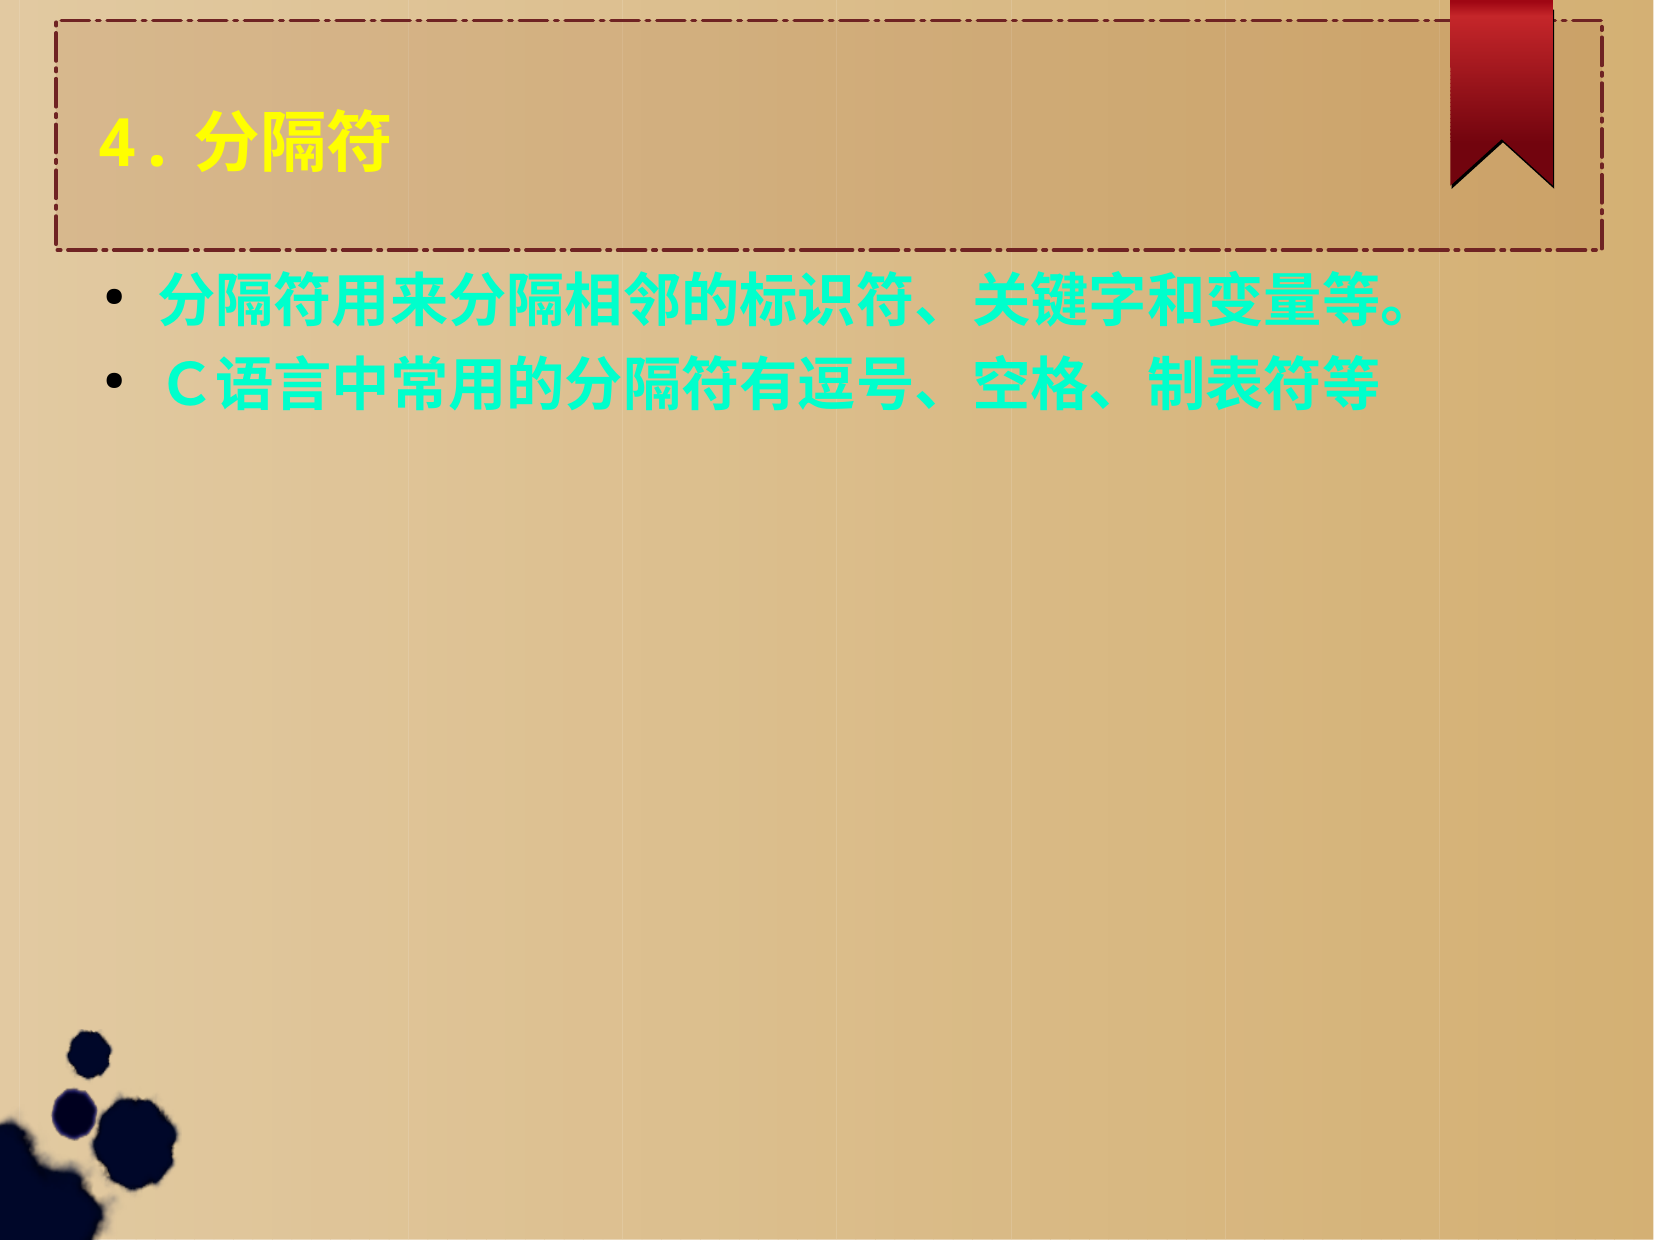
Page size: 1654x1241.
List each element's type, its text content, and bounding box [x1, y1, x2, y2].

list 分隔符用来分隔相邻的标识符、关键字和变量等。 Ｃ语言中常用的分隔符有逗号、空格、制表符等 [71, 255, 1560, 1069]
title 4.分隔符 [82, 41, 1571, 248]
